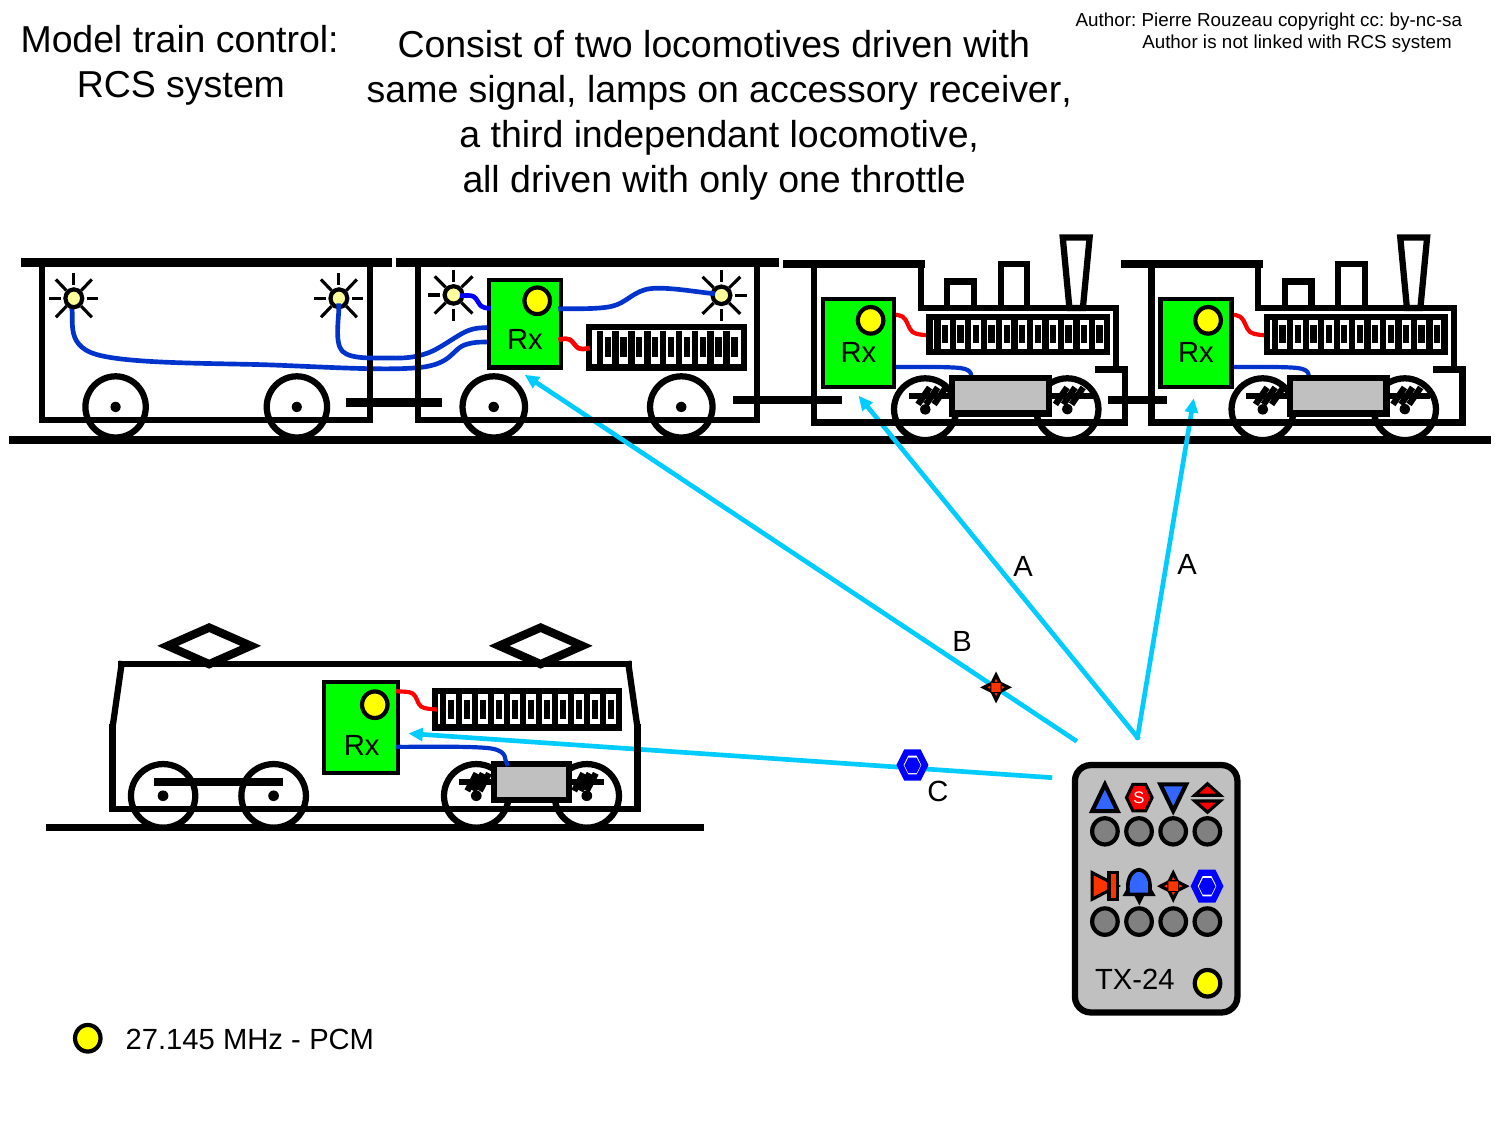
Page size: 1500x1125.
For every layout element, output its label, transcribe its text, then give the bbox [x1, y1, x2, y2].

text_box [947, 281, 974, 309]
text_box [245, 812, 302, 828]
text_box [330, 289, 348, 307]
text_box [1231, 378, 1436, 419]
text_box [271, 423, 323, 438]
text_box A [998, 540, 1049, 591]
text_box [135, 812, 191, 828]
text_box Rx [489, 312, 561, 363]
text_box [588, 327, 745, 368]
text_box Rx [324, 718, 399, 769]
text_box [822, 376, 895, 388]
text_box [489, 363, 561, 368]
text_box [654, 423, 708, 438]
text_box TX-24 [1074, 952, 1195, 1003]
text_box [899, 752, 925, 778]
text_box [1160, 299, 1232, 334]
text_box [130, 764, 196, 806]
text_box [1236, 426, 1289, 441]
text_box Model train control: RCS system [5, 7, 400, 120]
text_box [1074, 765, 1238, 1013]
text_box [559, 812, 615, 828]
text_box [266, 376, 328, 417]
text_box [467, 423, 521, 438]
text_box [983, 674, 1009, 700]
text_box [894, 378, 1099, 419]
text_box [1062, 237, 1090, 305]
text_box [1000, 263, 1028, 309]
text_box [489, 279, 561, 315]
text_box [650, 376, 713, 417]
text_box Rx [822, 325, 895, 376]
text_box B [937, 615, 988, 666]
text_box S [1117, 779, 1161, 816]
text_box [462, 376, 526, 417]
text_box [324, 681, 398, 719]
text_box [1378, 426, 1431, 441]
text_box [929, 316, 1108, 353]
text_box Rx [1160, 325, 1232, 376]
text_box C [912, 765, 963, 816]
text_box [1267, 316, 1445, 353]
text_box [1400, 237, 1428, 305]
text_box [324, 769, 398, 774]
text_box [65, 289, 83, 308]
text_box A [1162, 537, 1213, 588]
text_box [448, 812, 505, 828]
text_box 27.145 MHz - PCM [87, 1012, 413, 1063]
text_box [899, 426, 952, 441]
text_box [712, 286, 731, 305]
text_box [1338, 263, 1365, 309]
text_box [822, 299, 895, 334]
text_box [1160, 376, 1232, 388]
text_box [241, 764, 306, 806]
text_box [89, 423, 142, 438]
text_box Author: Pierre Rouzeau copyright cc: by-nc-sa Author is not linked with RCS system [1037, 0, 1500, 63]
text_box [85, 376, 146, 417]
text_box [1284, 281, 1312, 309]
text_box [443, 763, 620, 806]
text_box [75, 1024, 101, 1052]
text_box [434, 691, 620, 728]
text_box [444, 286, 463, 304]
text_box Consist of two locomotives driven with same signal, lamps on accessory receiver, a third independant locomotive, all driven with only one throttle [341, 12, 1087, 208]
text_box [1041, 426, 1094, 441]
